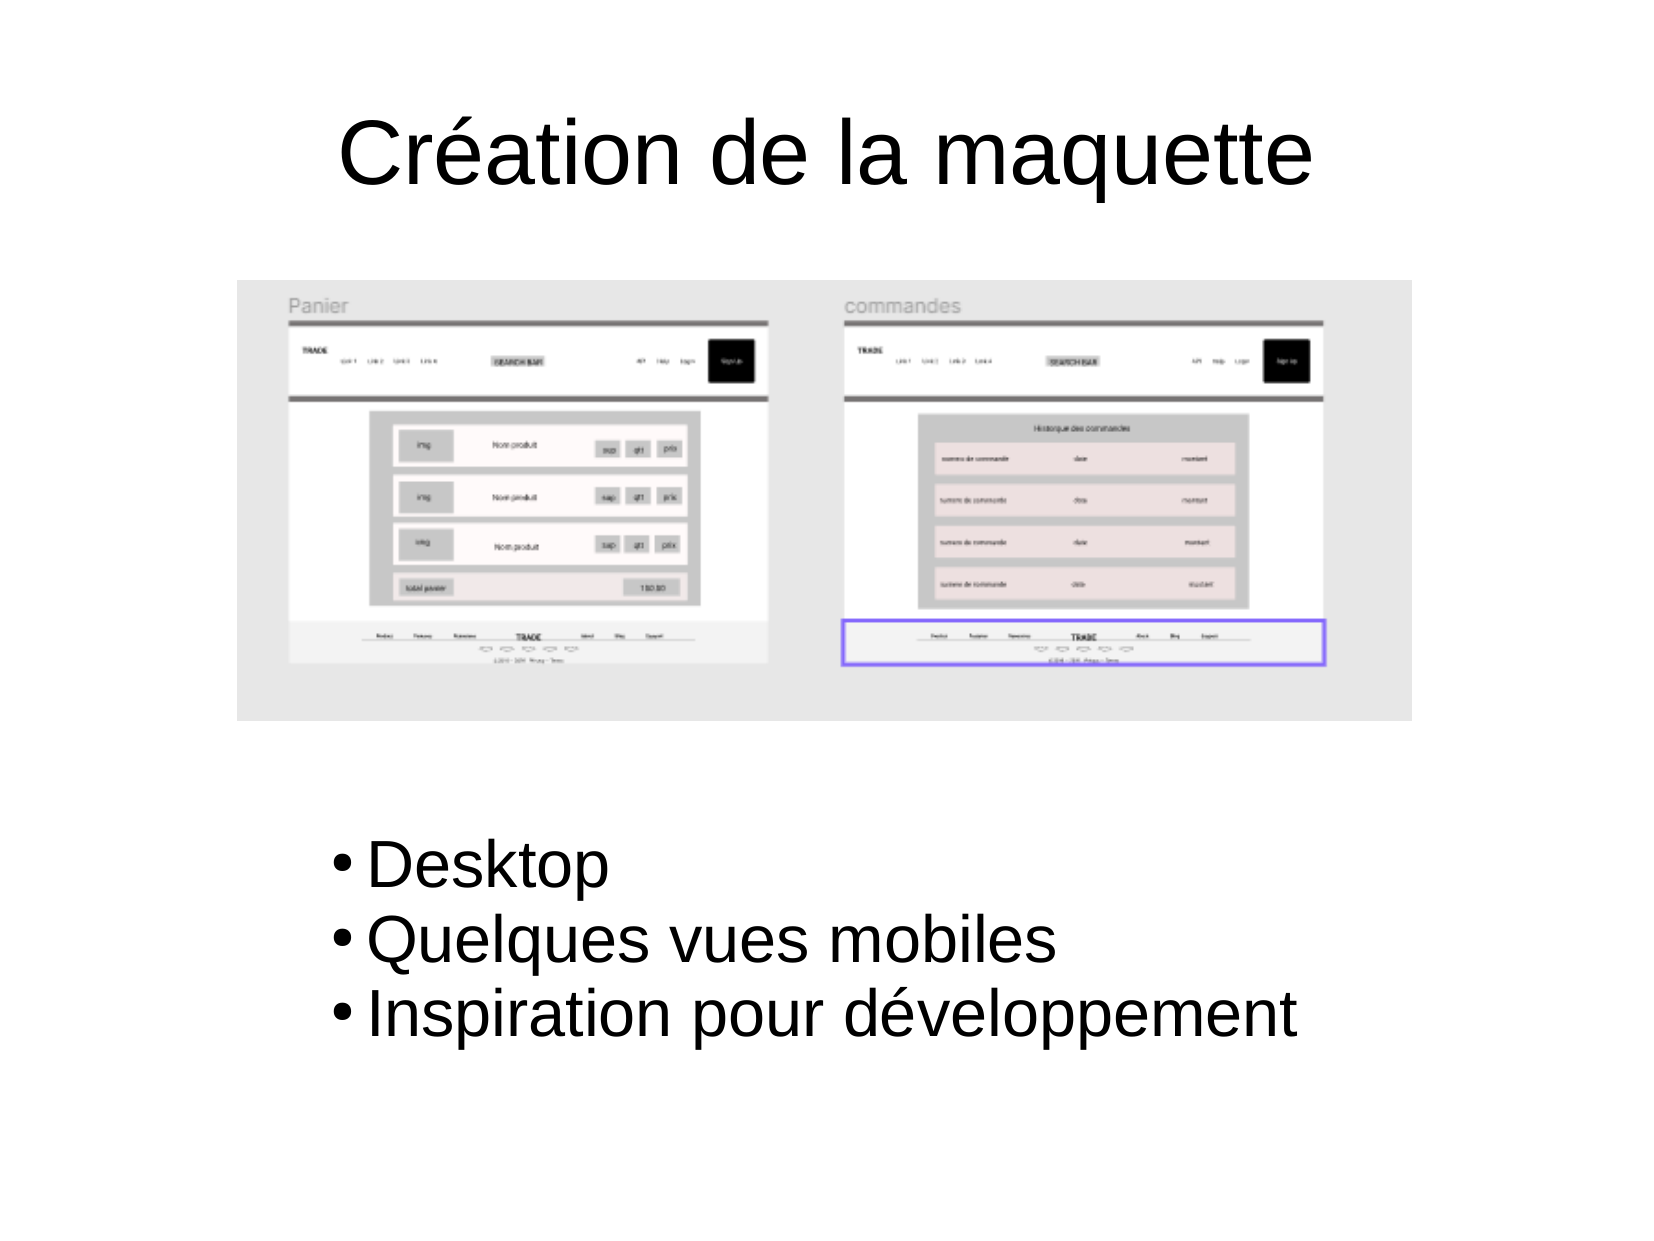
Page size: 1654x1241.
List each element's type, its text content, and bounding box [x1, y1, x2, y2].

title Création de la maquette [82, 49, 1571, 257]
text_box Desktop Quelques vues mobiles Inspiration pour développement [330, 826, 1654, 1052]
picture [237, 280, 1412, 721]
